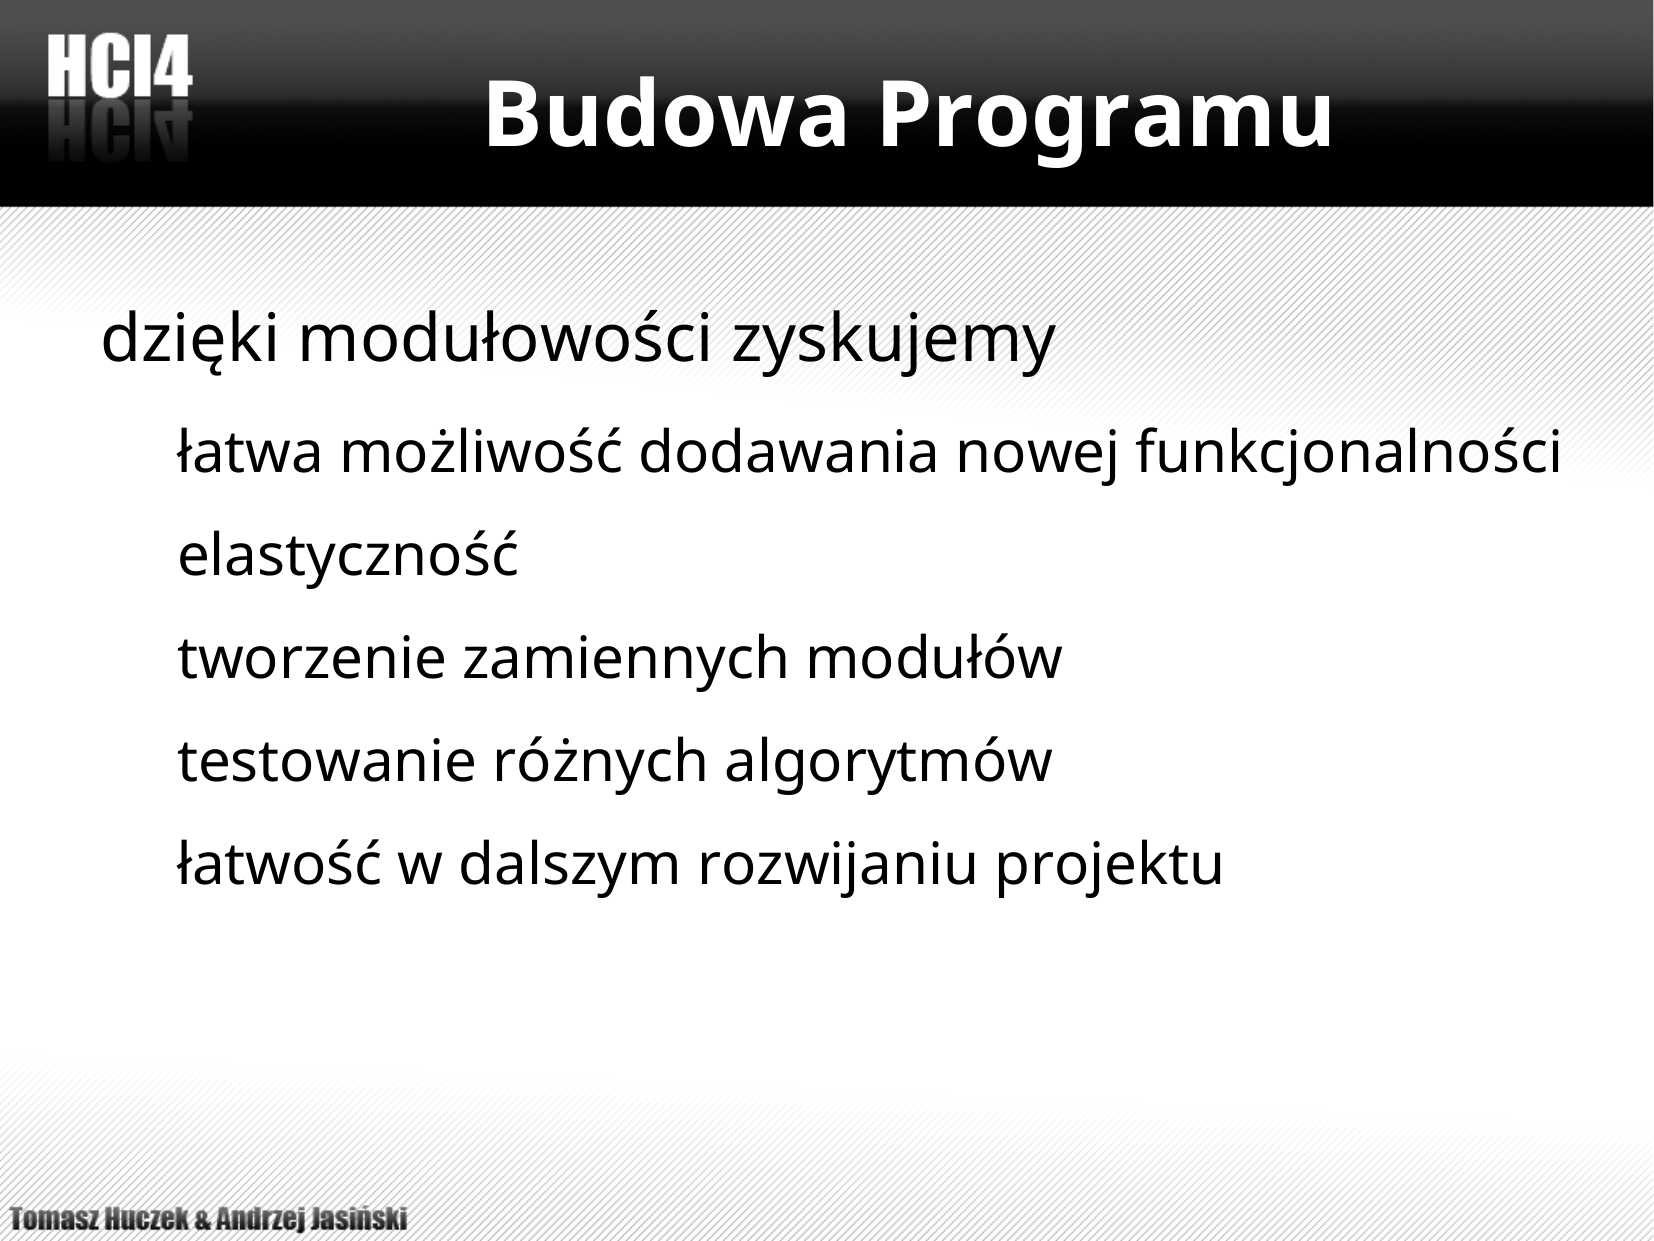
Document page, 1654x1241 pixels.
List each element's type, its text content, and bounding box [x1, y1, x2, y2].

title Budowa Programu [165, 14, 1654, 207]
list dzięki modułowości zyskujemy łatwa możliwość dodawania nowej funkcjonalności elastyczność tworzenie zamiennych modułów testowanie różnych algorytmów łatwość w dalszym rozwijaniu projektu [82, 290, 1571, 1094]
picture [0, 0, 1654, 1241]
